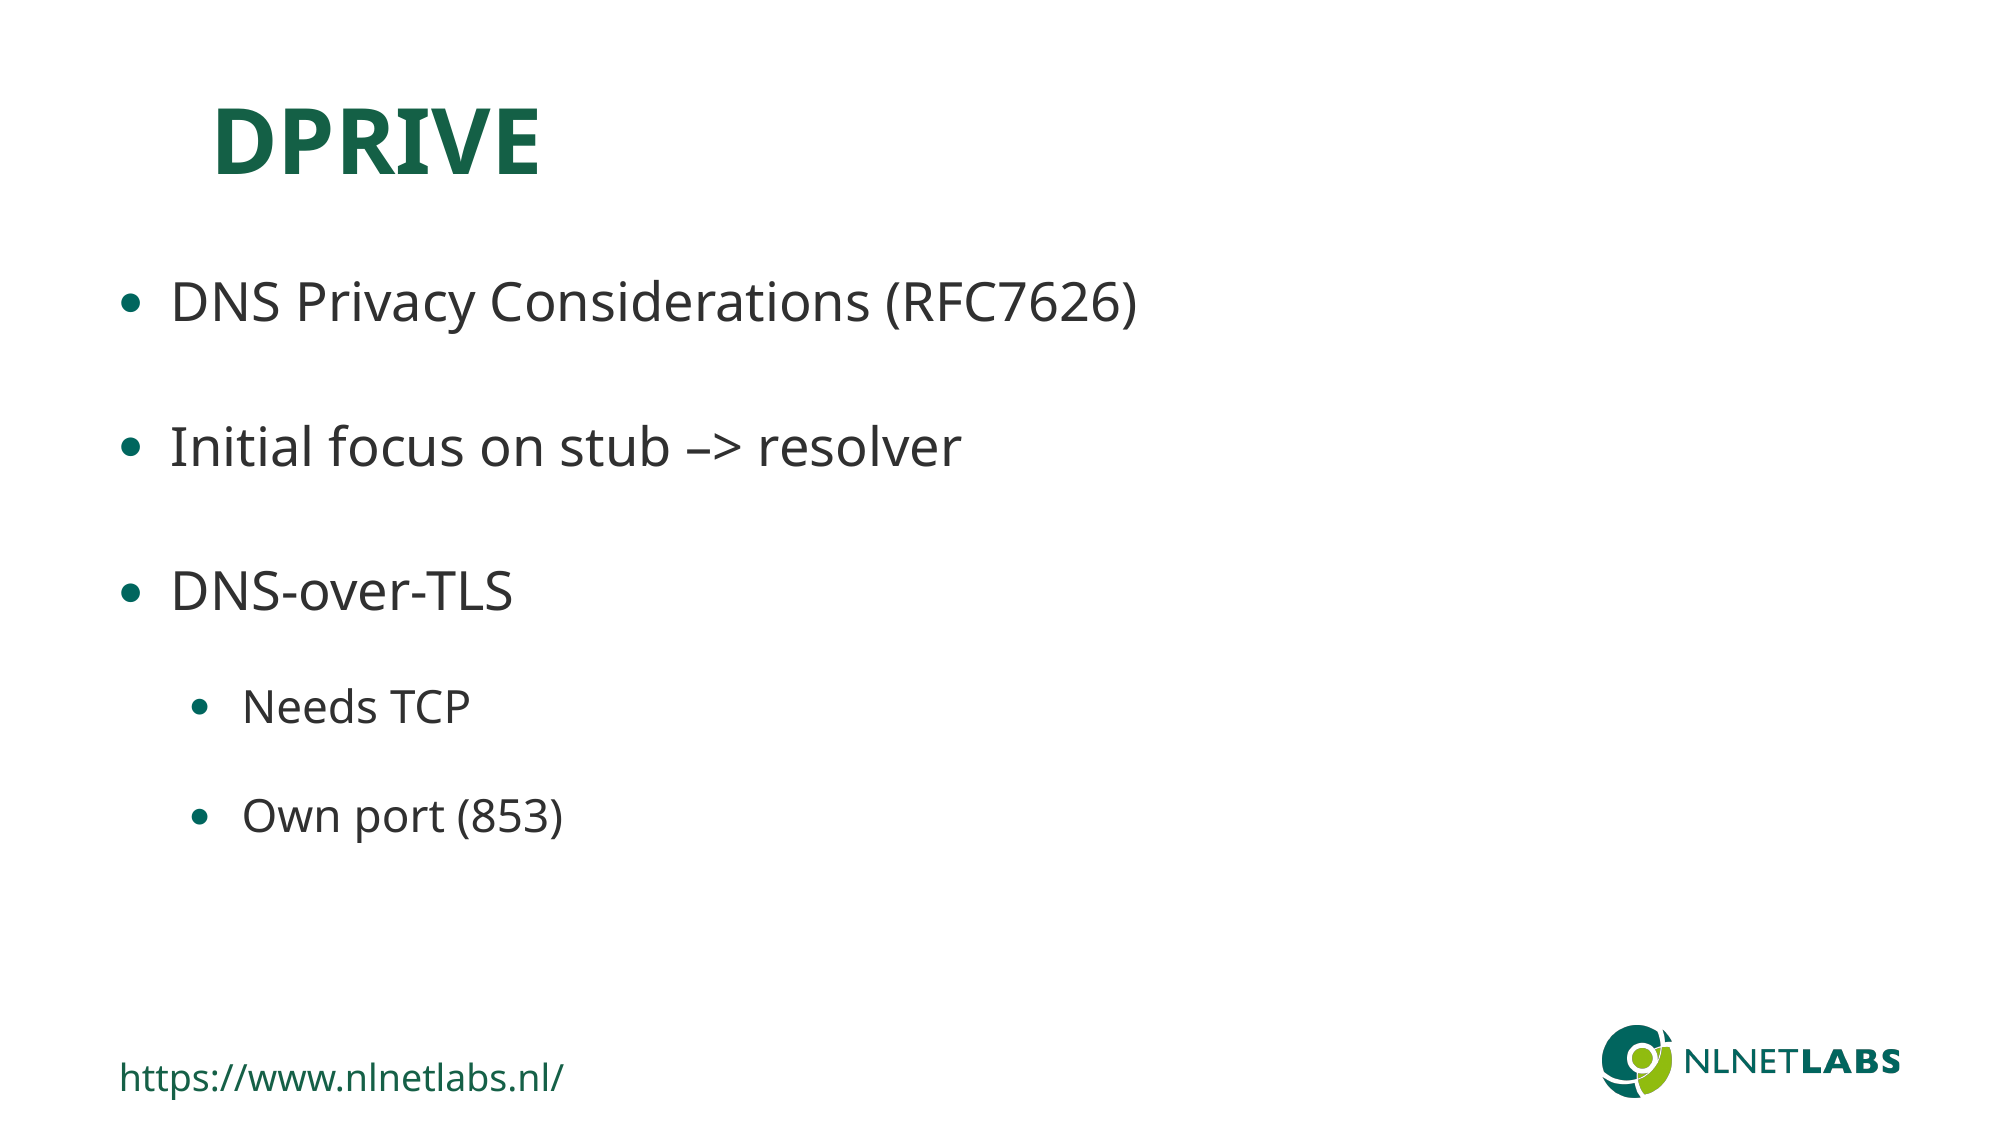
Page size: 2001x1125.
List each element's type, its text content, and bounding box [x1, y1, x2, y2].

list DNS Privacy Considerations (RFC7626) Initial focus on stub –> resolver DNS-over-TLS Needs TCP Own port (853) [99, 263, 1900, 916]
title DPRIVE [210, 44, 1900, 233]
picture [1602, 1025, 1900, 1098]
